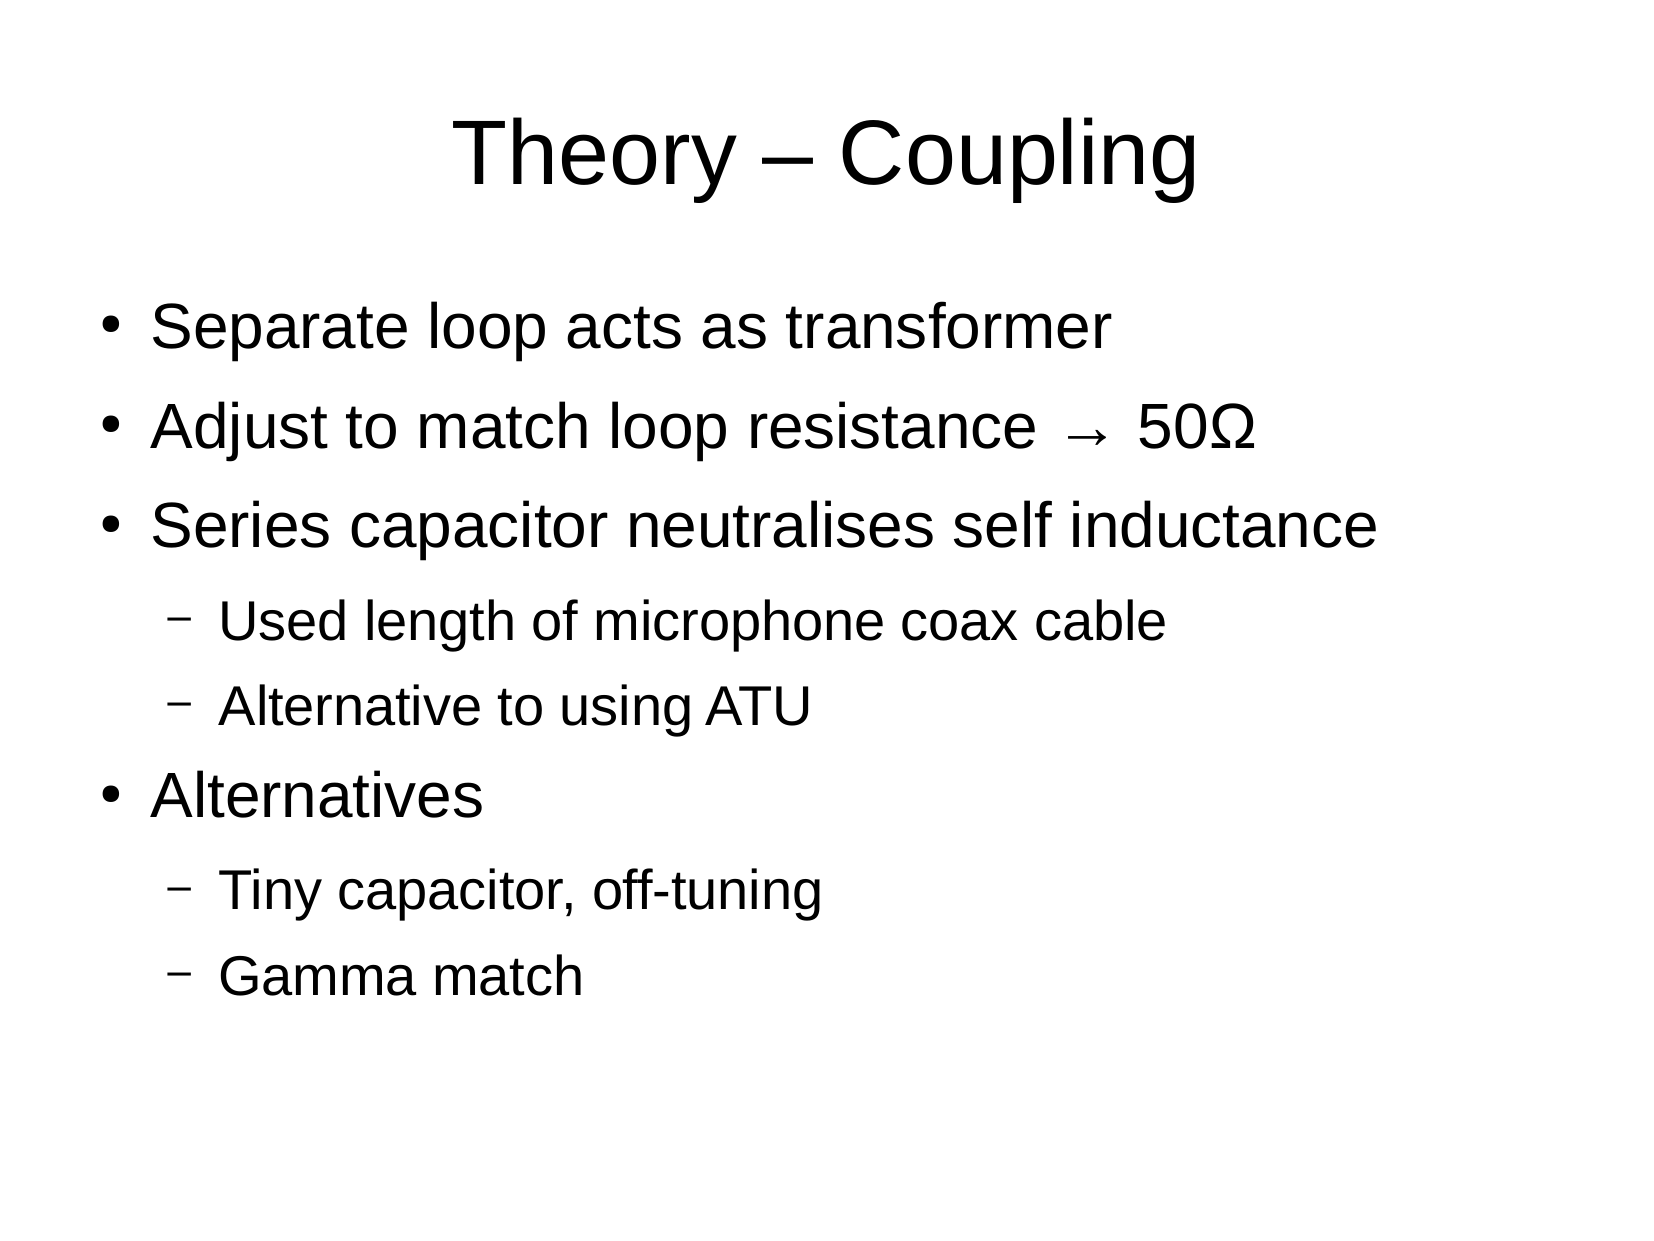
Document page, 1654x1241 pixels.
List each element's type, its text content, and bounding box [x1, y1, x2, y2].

list Separate loop acts as transformer Adjust to match loop resistance → 50Ω Series capacitor neutralises self inductance Used length of microphone coax cable Alternative to using ATU Alternatives Tiny capacitor, off-tuning Gamma match [82, 290, 1571, 1010]
title Theory – Coupling [82, 49, 1571, 257]
